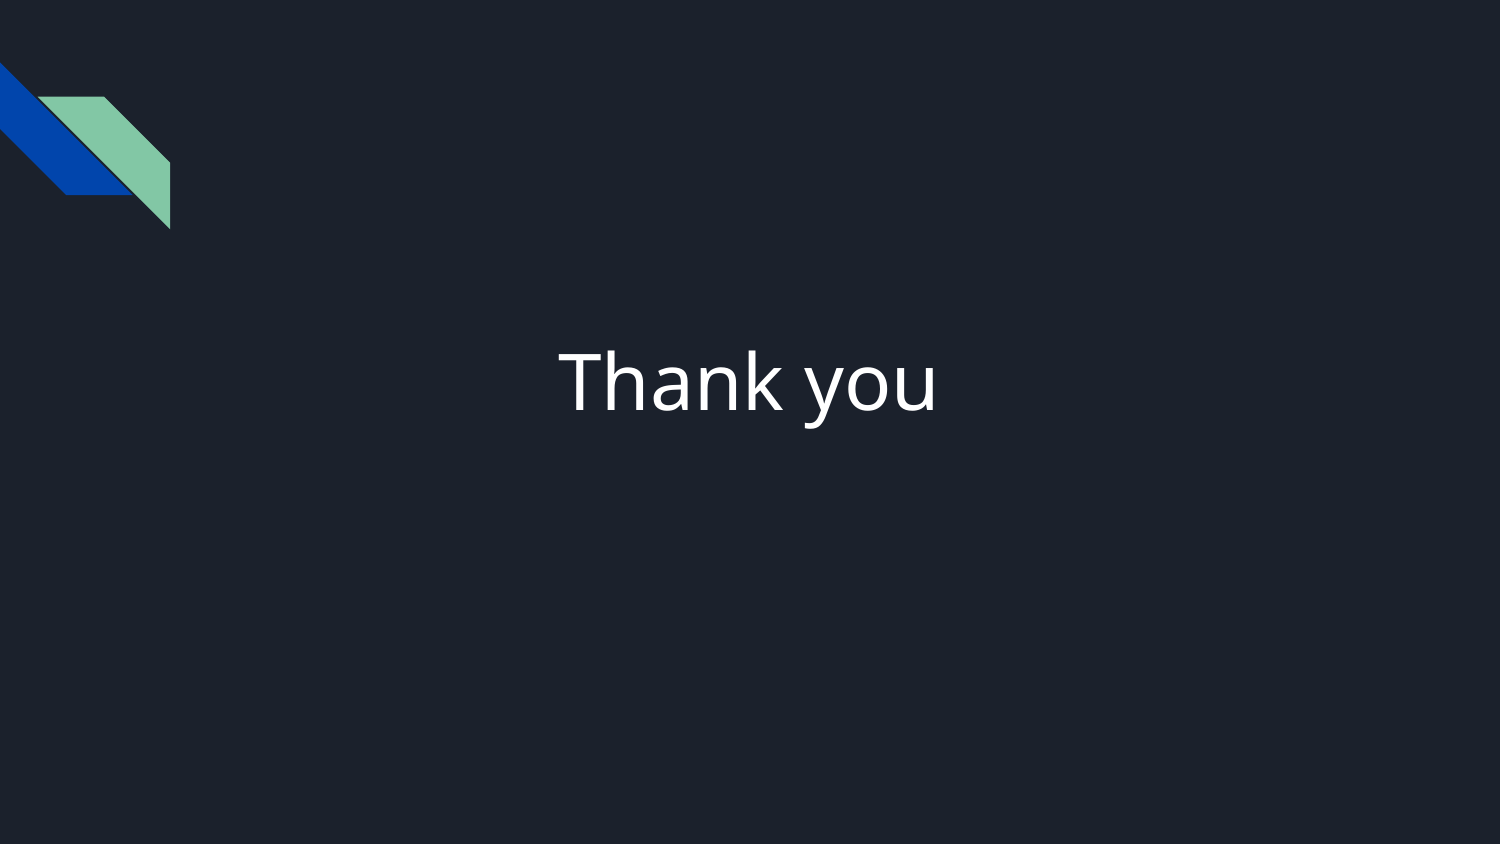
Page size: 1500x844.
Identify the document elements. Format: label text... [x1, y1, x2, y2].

title Thank you [543, 303, 957, 454]
